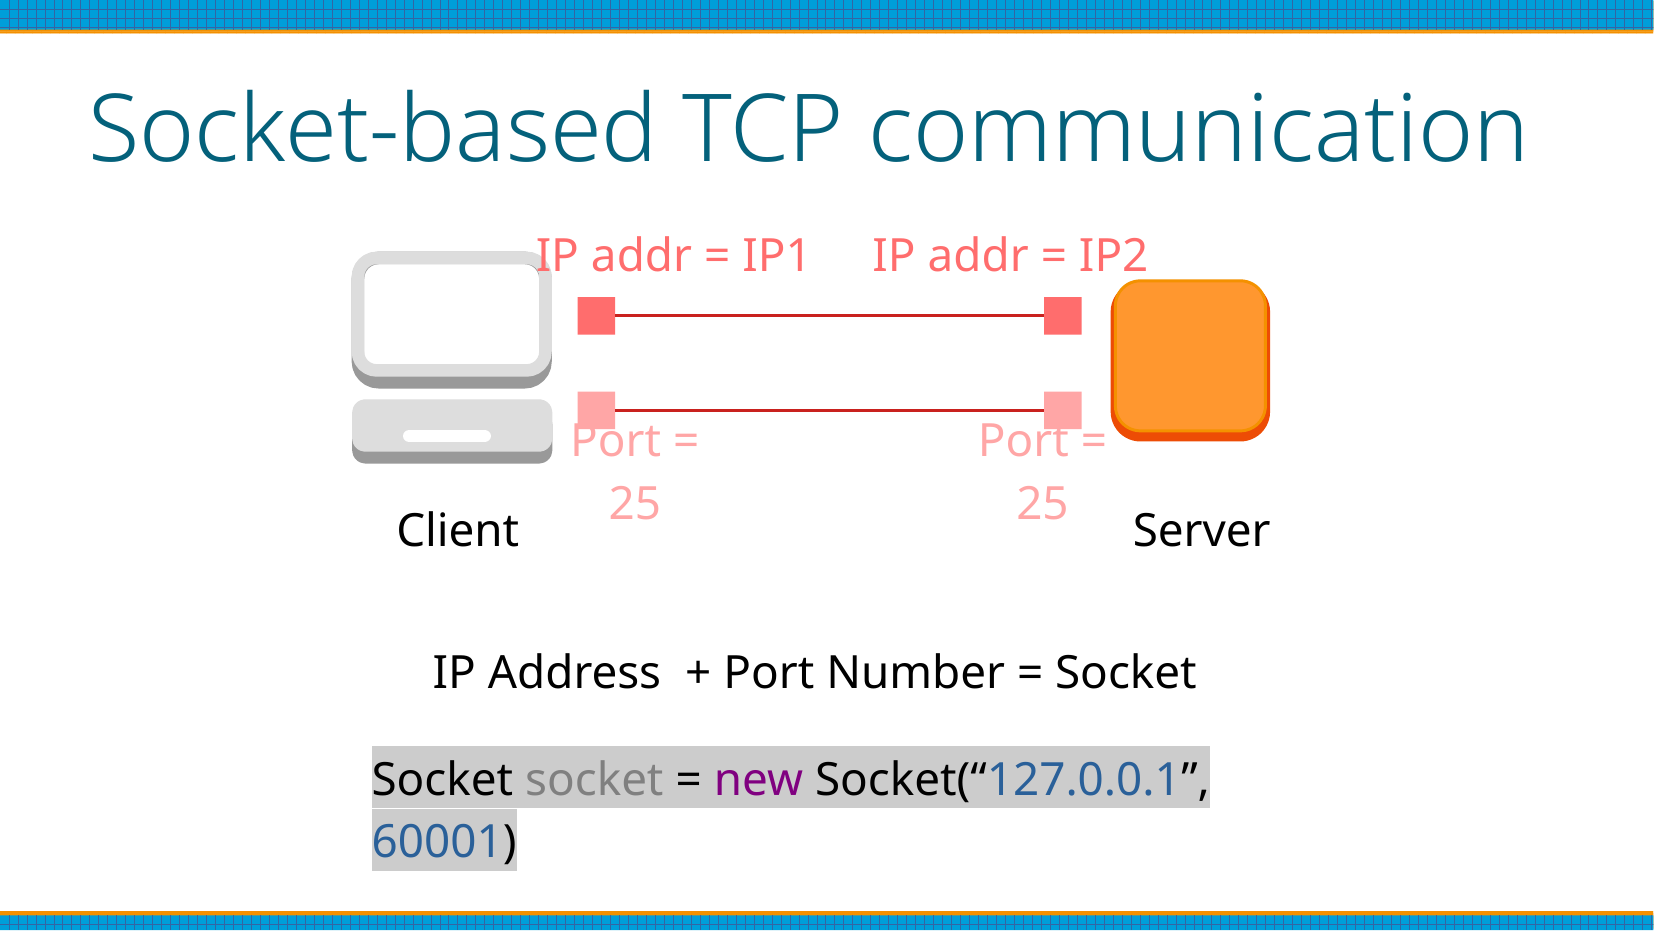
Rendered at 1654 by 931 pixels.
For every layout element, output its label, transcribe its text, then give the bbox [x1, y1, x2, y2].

text_box Client [363, 494, 552, 564]
text_box [1044, 297, 1082, 335]
text_box [1044, 391, 1082, 430]
text_box [358, 405, 547, 458]
text_box [1115, 280, 1266, 437]
text_box [577, 297, 616, 335]
text_box IP Address + Port Number = Socket [421, 607, 1209, 735]
title Socket-based TCP communication [88, 44, 1565, 207]
text_box Port = 25 [948, 435, 1137, 505]
text_box Socket socket = new Socket(“127.0.0.1”, 60001) [365, 773, 1268, 844]
text_box Port = 25 [541, 435, 729, 505]
text_box IP addr = IP2 [848, 216, 1173, 292]
text_box [577, 391, 616, 430]
text_box IP addr = IP1 [511, 216, 837, 292]
text_box Server [1108, 494, 1296, 564]
